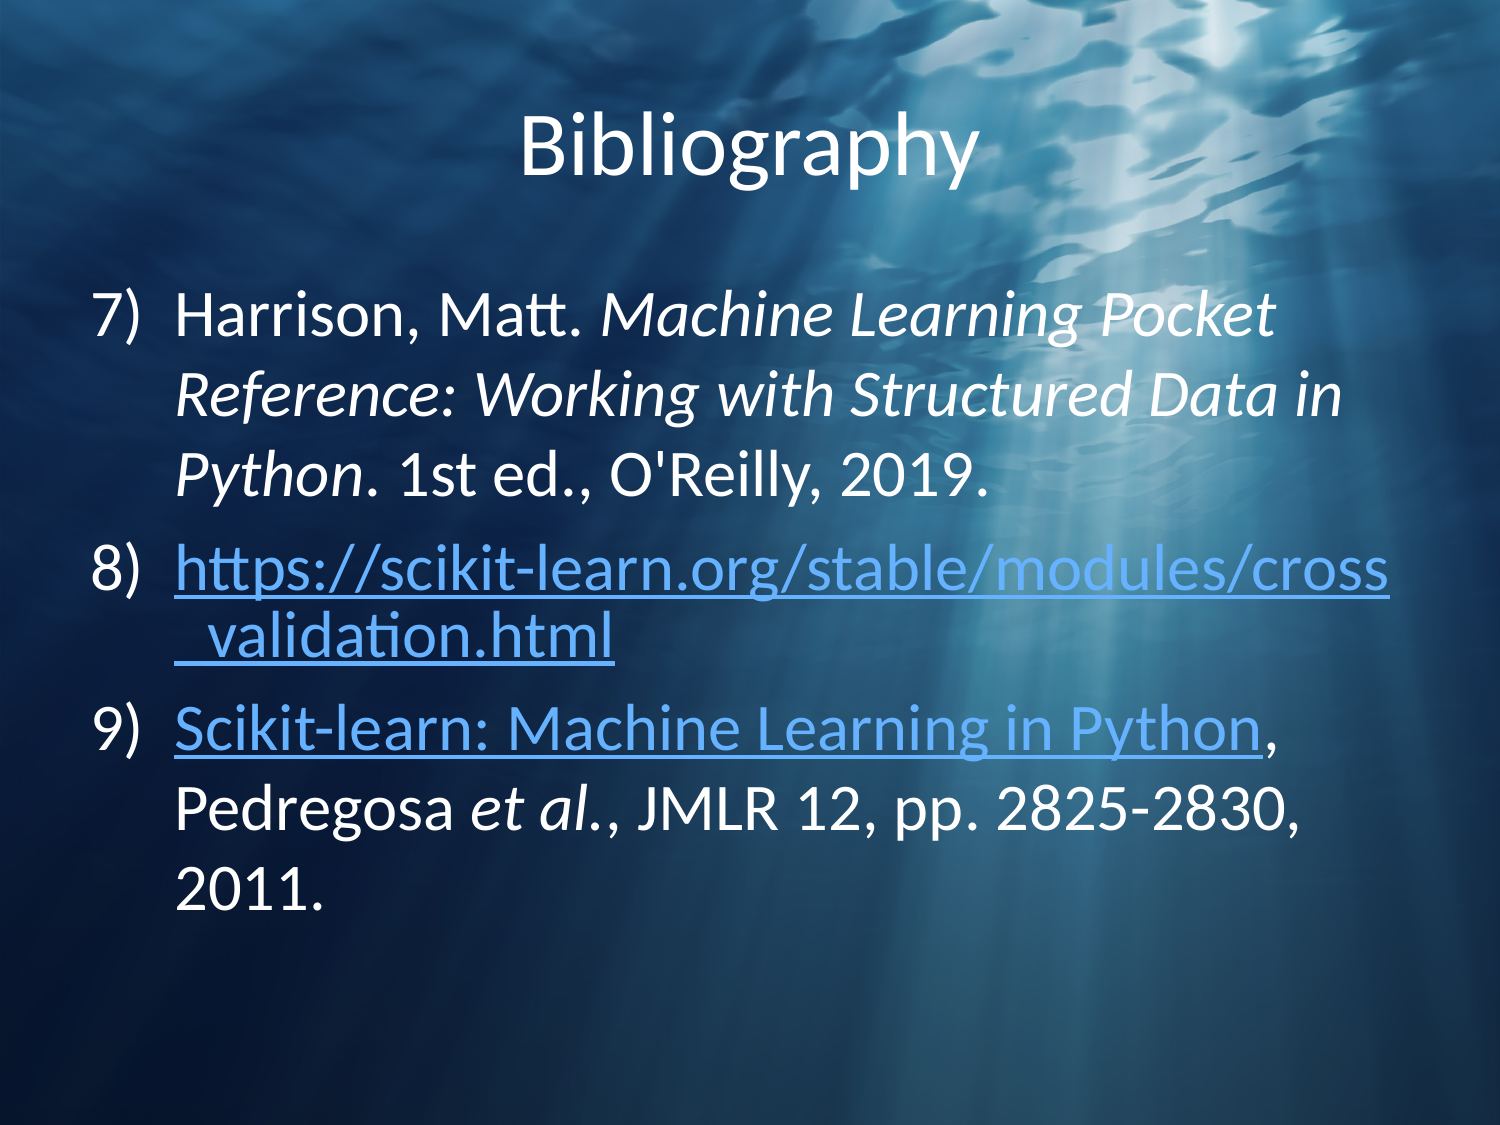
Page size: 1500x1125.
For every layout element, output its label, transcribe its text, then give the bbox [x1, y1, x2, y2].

picture [0, 0, 1500, 1125]
title Bibliography [75, 45, 1425, 233]
list Harrison, Matt. Machine Learning Pocket Reference: Working with Structured Data in Python. 1st ed., O'Reilly, 2019. https://scikit-learn.org/stable/modules/cross_validation.html Scikit-learn: Machine Learning in Python, Pedregosa et al., JMLR 12, pp. 2825-2830, 2011. [75, 262, 1425, 1005]
